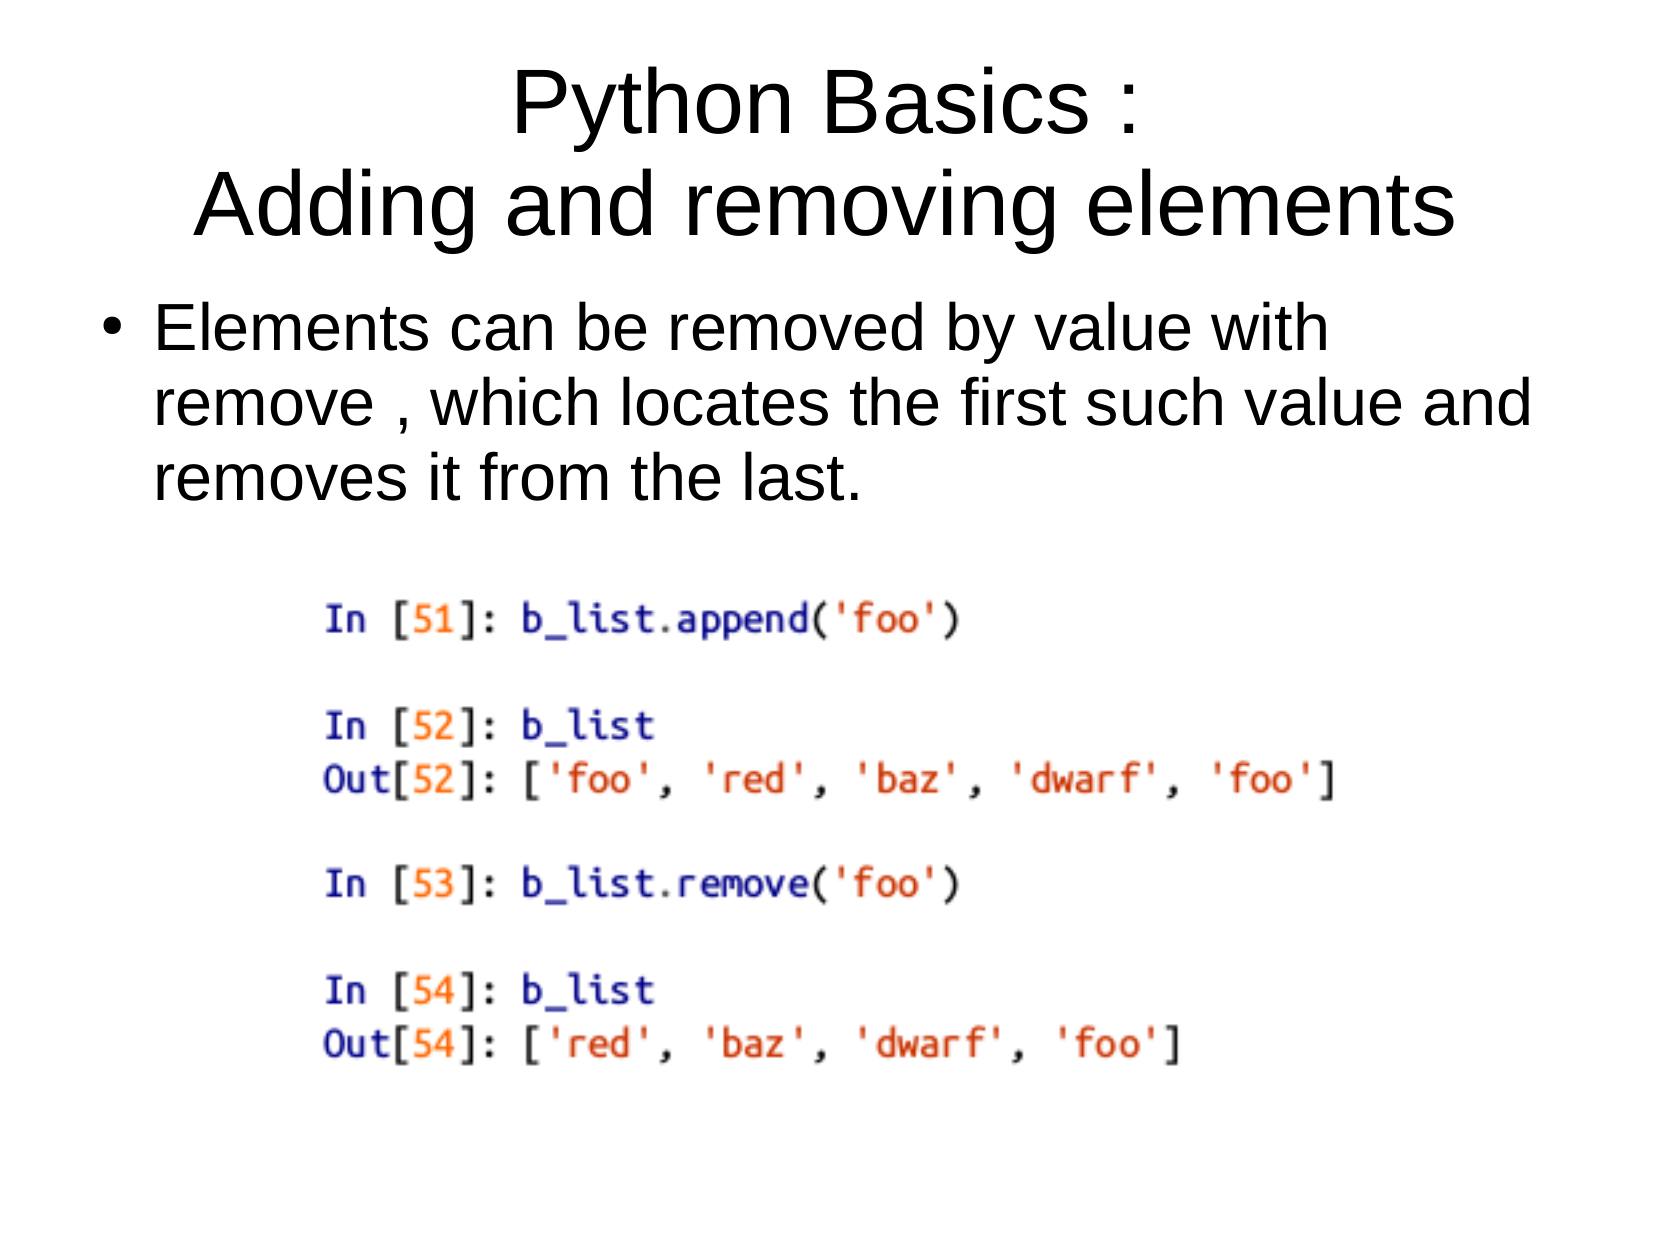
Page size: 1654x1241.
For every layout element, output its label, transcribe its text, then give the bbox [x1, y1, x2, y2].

picture [319, 585, 1357, 1098]
title Python Basics : Adding and removing elements [82, 49, 1571, 257]
list Elements can be removed by value with remove , which locates the first such value and removes it from the last. [82, 290, 1571, 1010]
